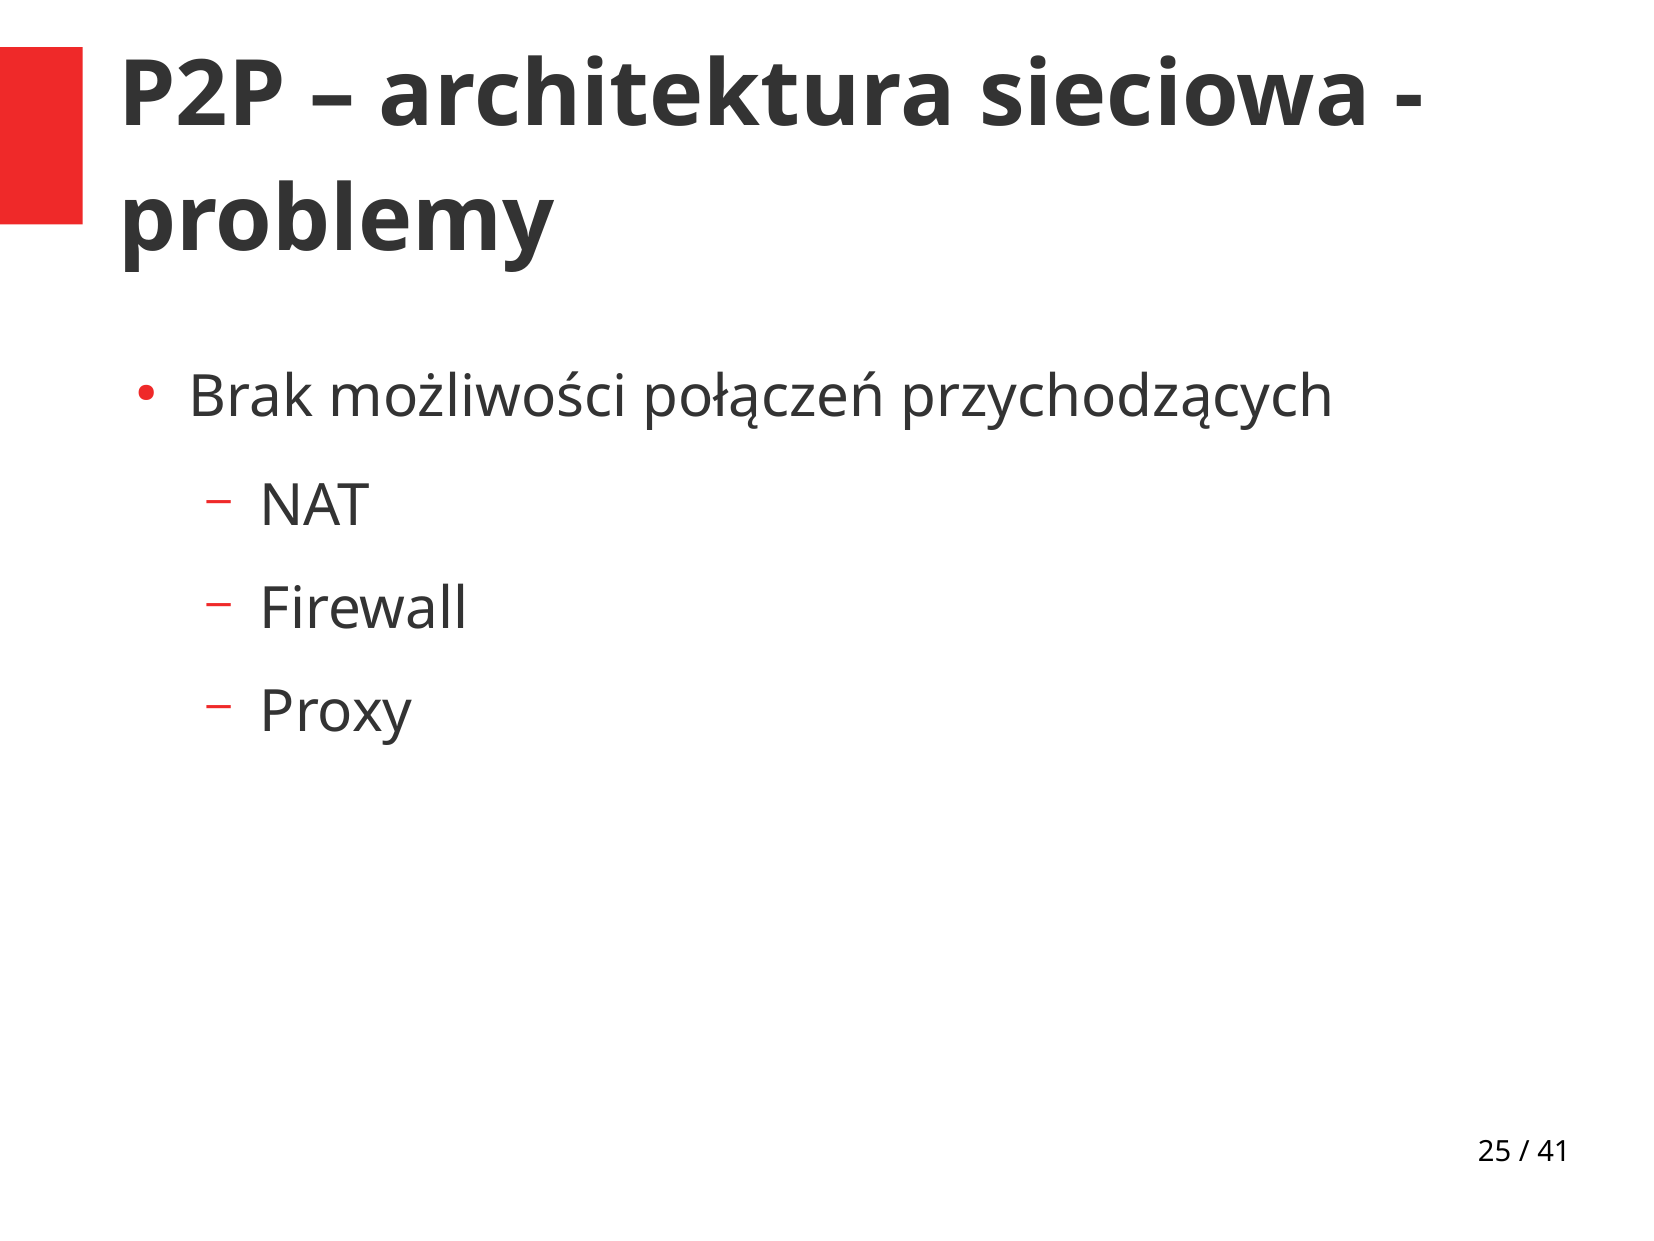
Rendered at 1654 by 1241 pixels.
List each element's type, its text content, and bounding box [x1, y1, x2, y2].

title P2P – architektura sieciowa - problemy [118, 45, 1571, 260]
list Brak możliwości połączeń przychodzących NAT Firewall Proxy [118, 354, 1536, 1074]
